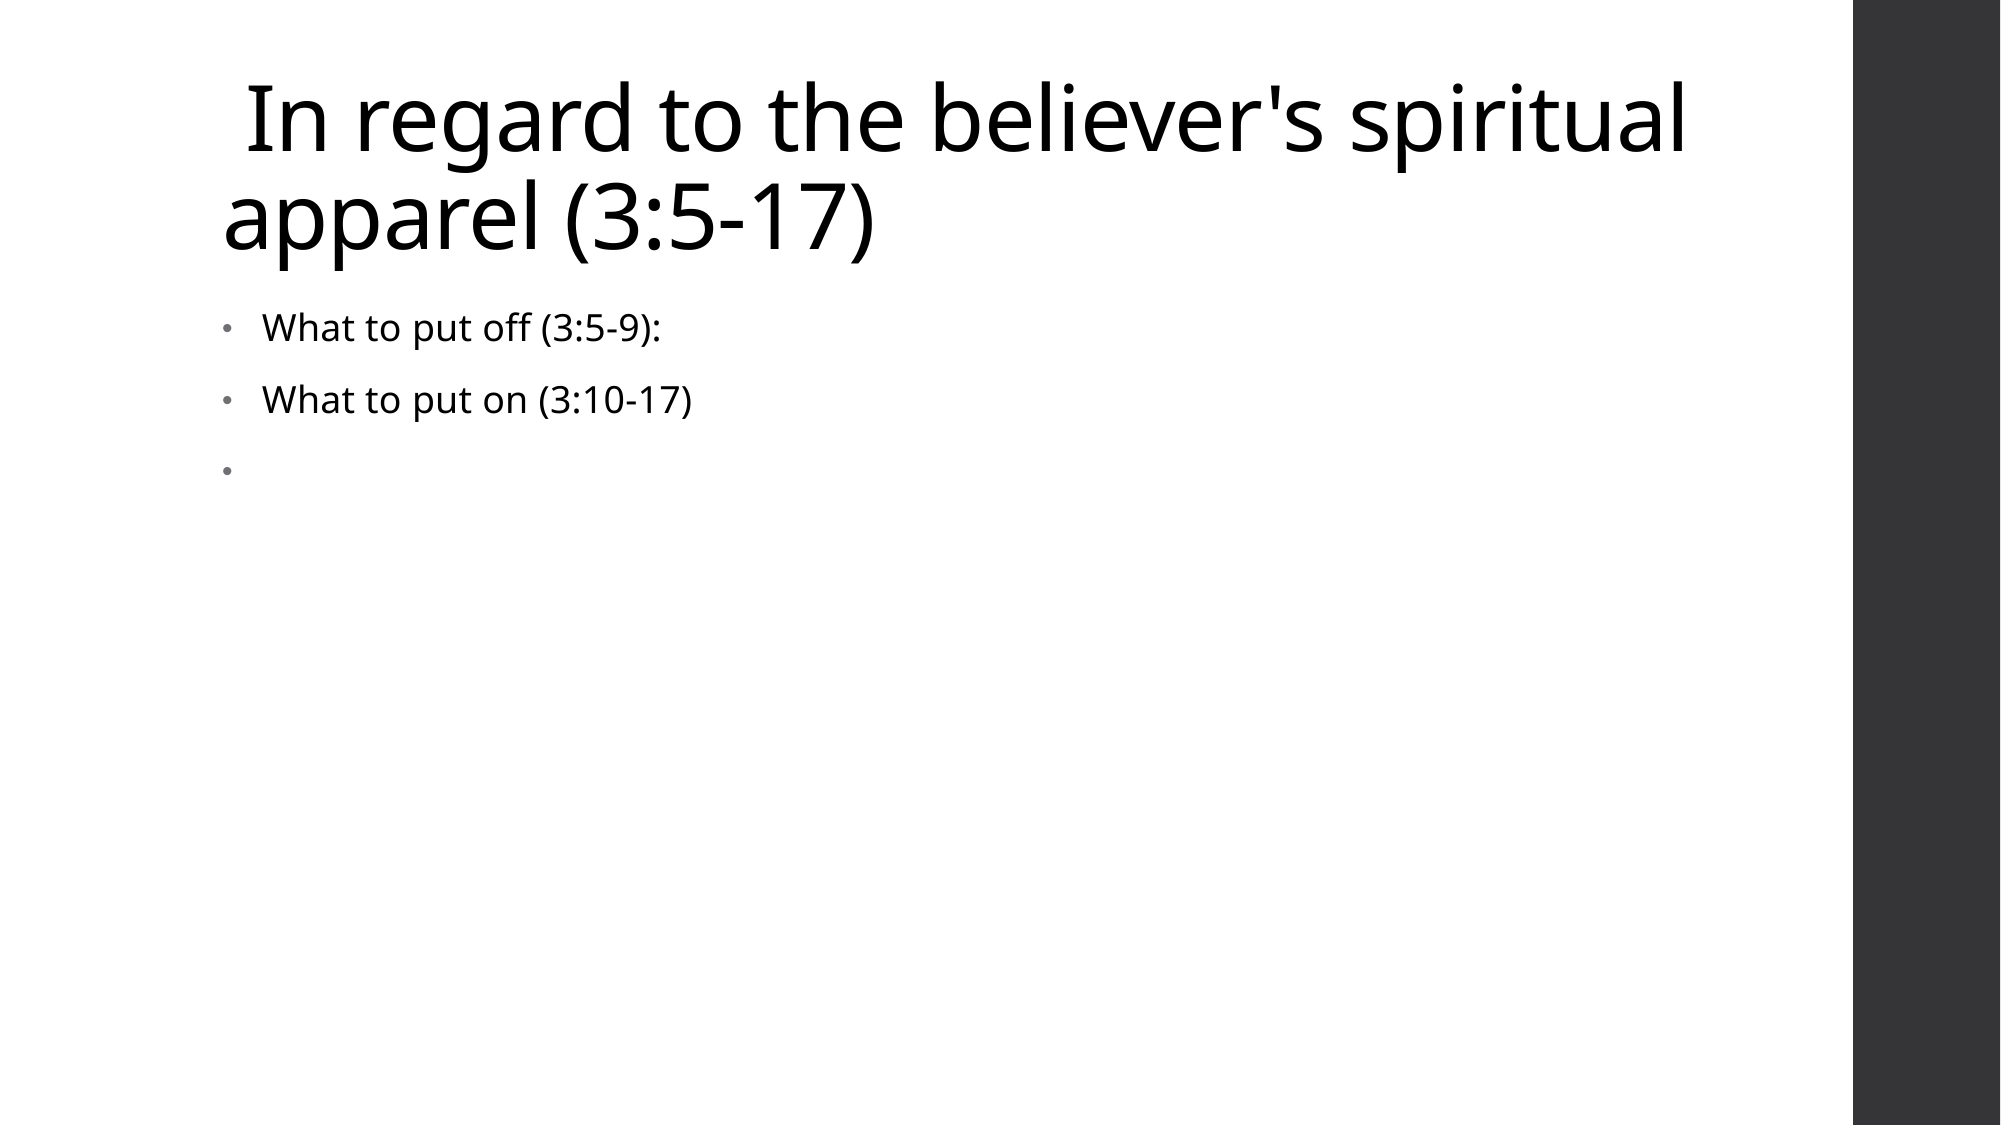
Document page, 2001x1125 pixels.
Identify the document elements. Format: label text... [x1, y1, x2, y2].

list What to put off (3:5-9): What to put on (3:10-17) [206, 299, 1617, 1014]
title In regard to the believer's spiritual apparel (3:5-17) [206, 60, 1797, 278]
